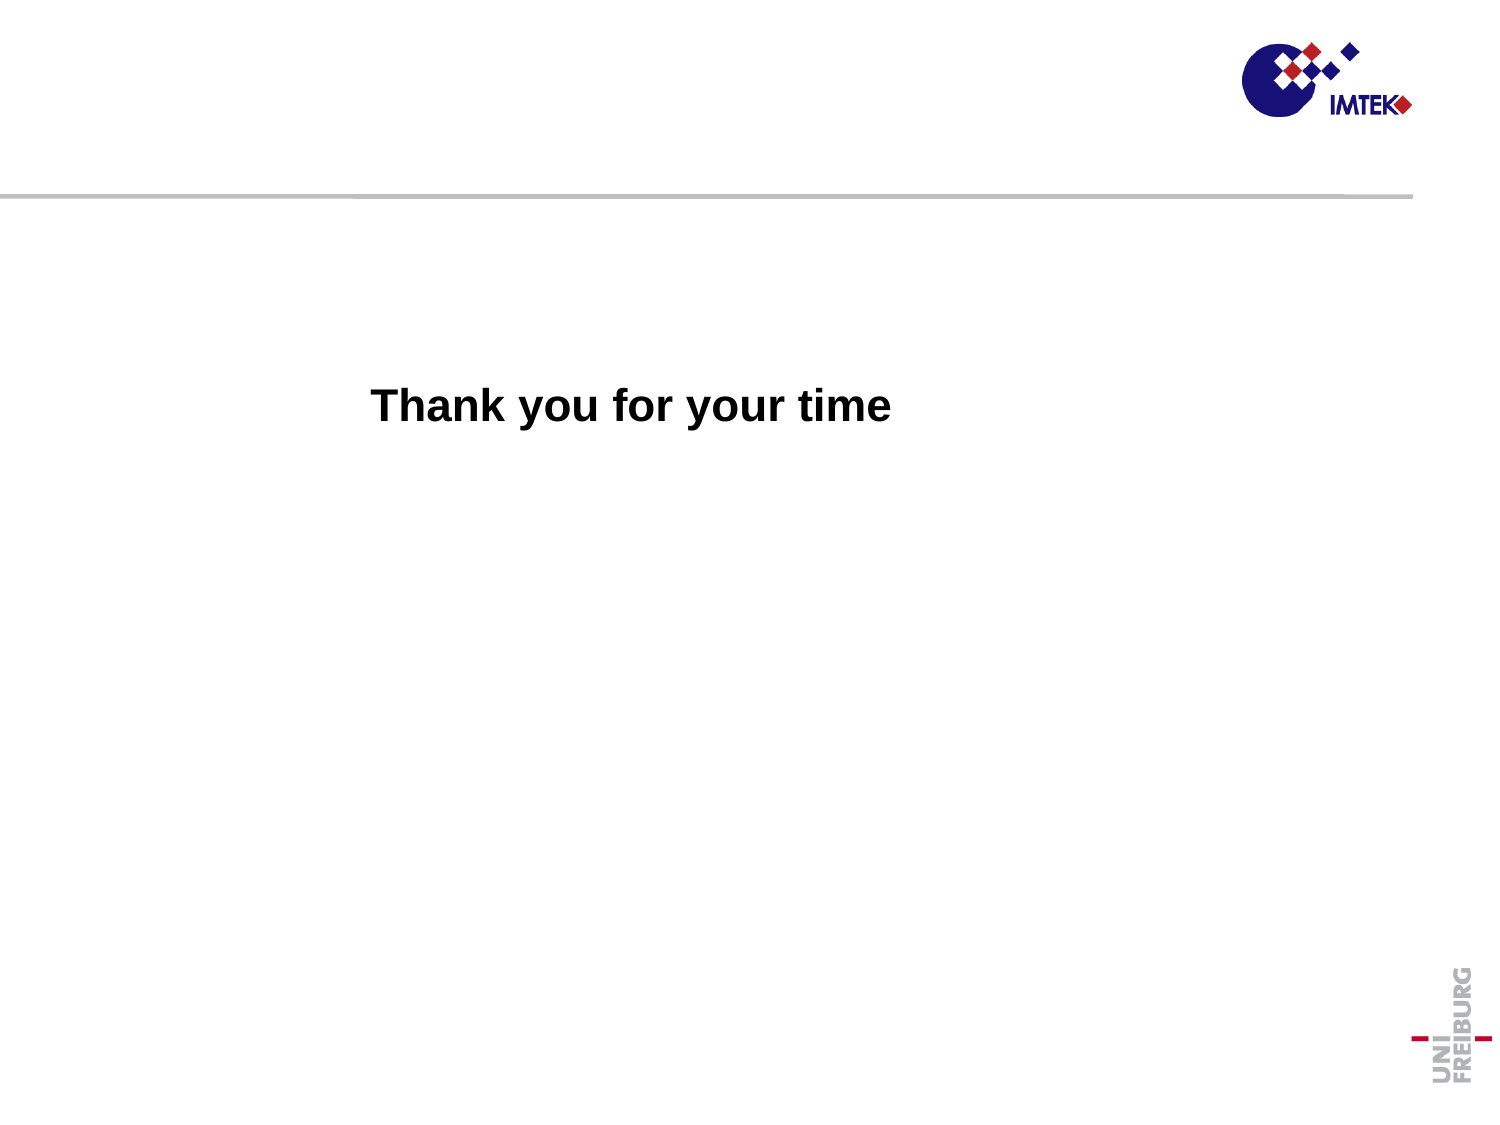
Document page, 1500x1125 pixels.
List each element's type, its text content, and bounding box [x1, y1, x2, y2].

picture [1242, 42, 1412, 117]
picture [1410, 968, 1493, 1083]
text_box Thank you for your time [38, 9, 1225, 798]
